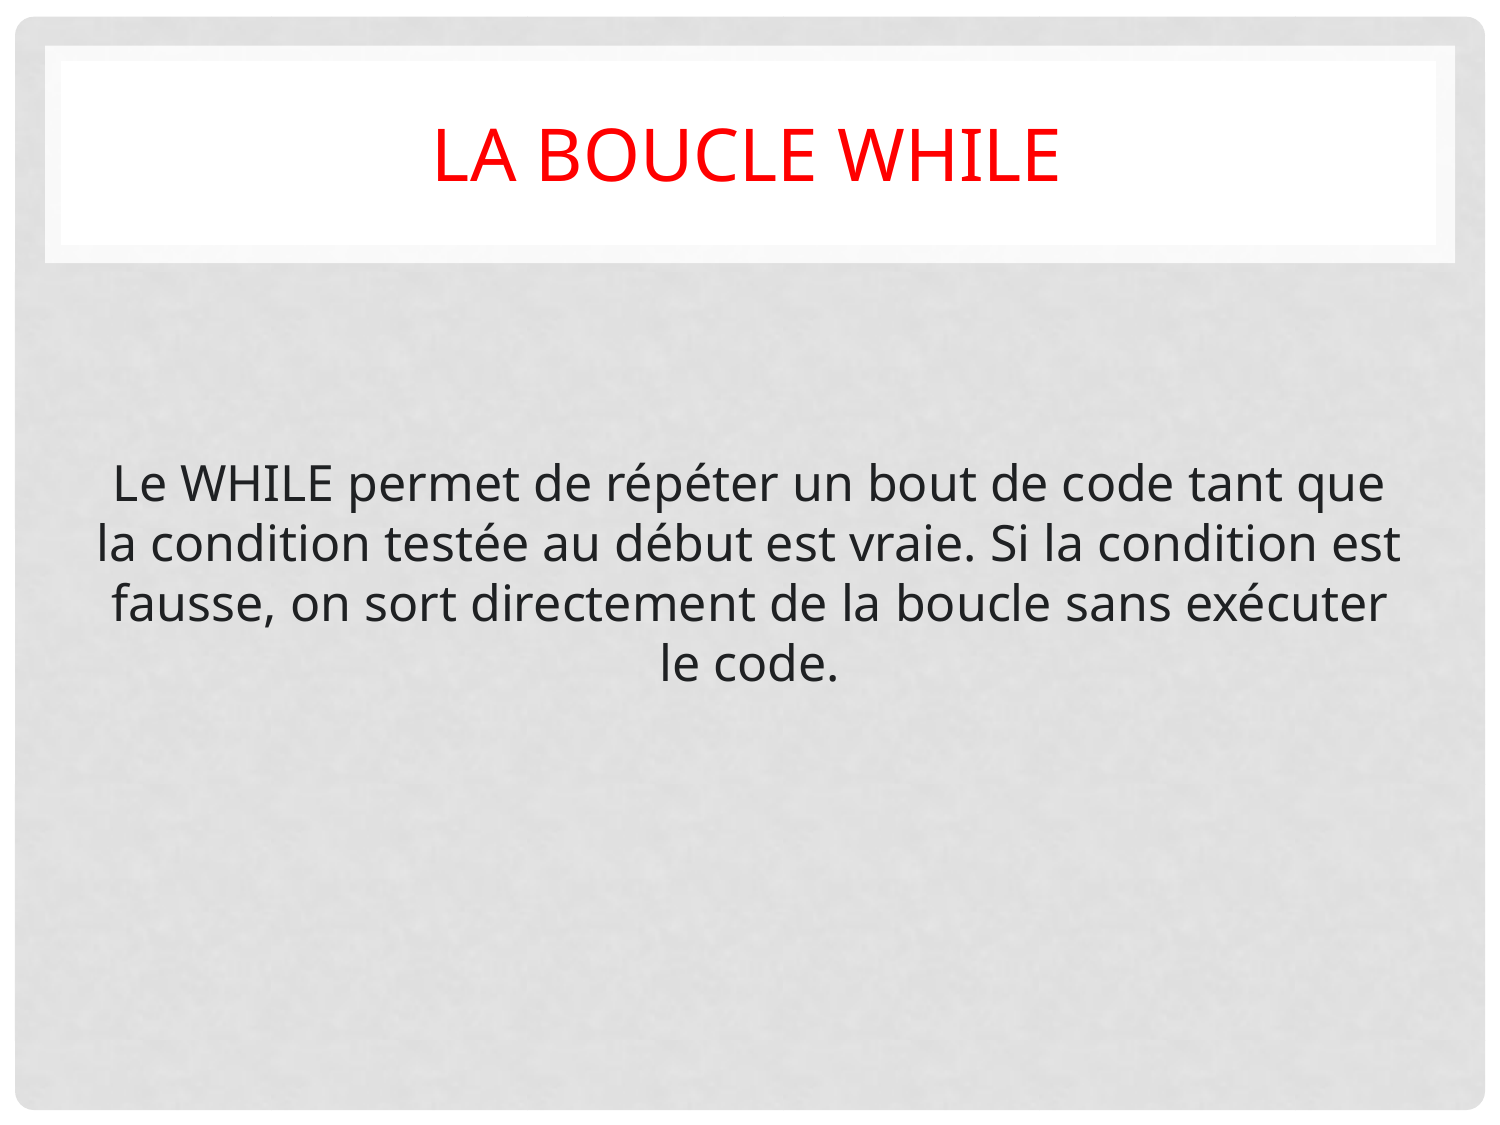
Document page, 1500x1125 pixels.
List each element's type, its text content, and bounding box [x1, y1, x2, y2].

title La Boucle While [69, 66, 1426, 238]
list Le WHILE permet de répéter un bout de code tant que la condition testée au début est vraie. Si la condition est fausse, on sort directement de la boucle sans exécuter le code. [75, 444, 1426, 941]
